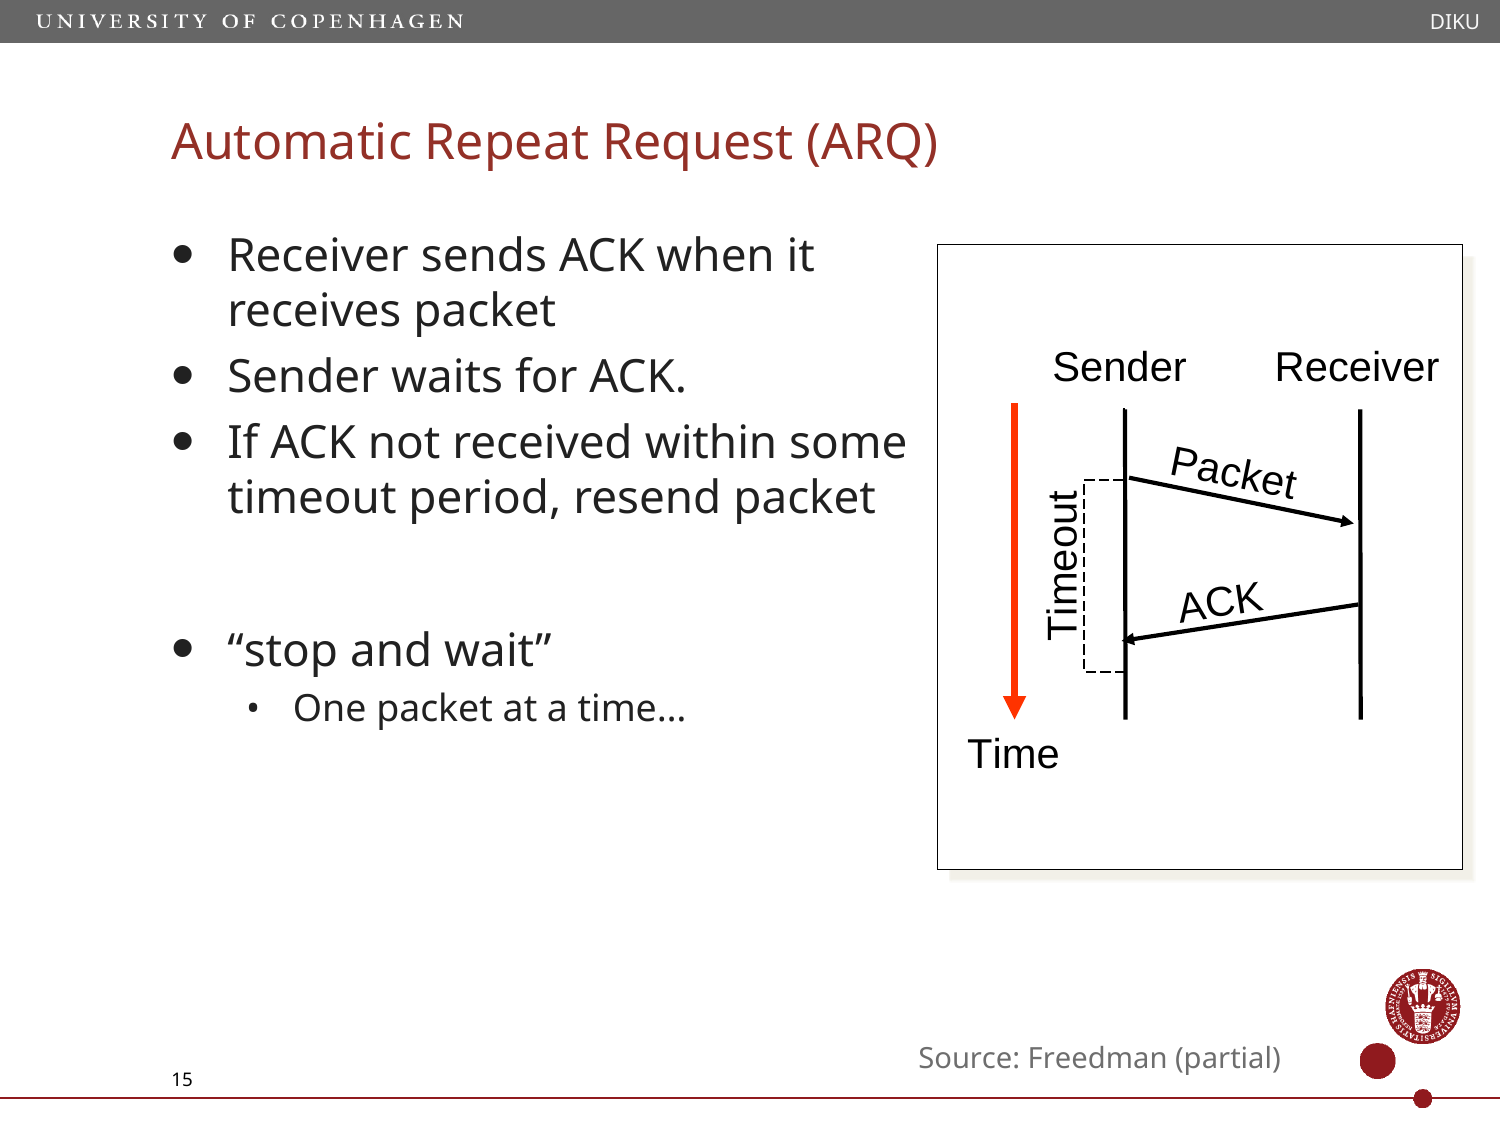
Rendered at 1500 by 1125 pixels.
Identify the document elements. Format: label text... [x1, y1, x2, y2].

text_box Time [952, 719, 1075, 785]
text_box Sender [1037, 331, 1203, 398]
text_box Timeout [1027, 456, 1093, 657]
text_box [937, 244, 1463, 870]
text_box DIKU [469, 0, 1495, 43]
text_box Receiver [1259, 331, 1455, 398]
text_box <number> [171, 1067, 522, 1092]
text_box Packet [1150, 422, 1318, 519]
title Automatic Repeat Request (ARQ) [171, 75, 1329, 171]
list Receiver sends ACK when it receives packet Sender waits for ACK. If ACK not received within some timeout period, resend packet “stop and wait” One packet at a time… [171, 225, 916, 900]
text_box ACK [1157, 558, 1282, 642]
picture [0, 910, 1500, 1122]
text_box Source: Freedman (partial) [903, 1031, 1341, 1083]
